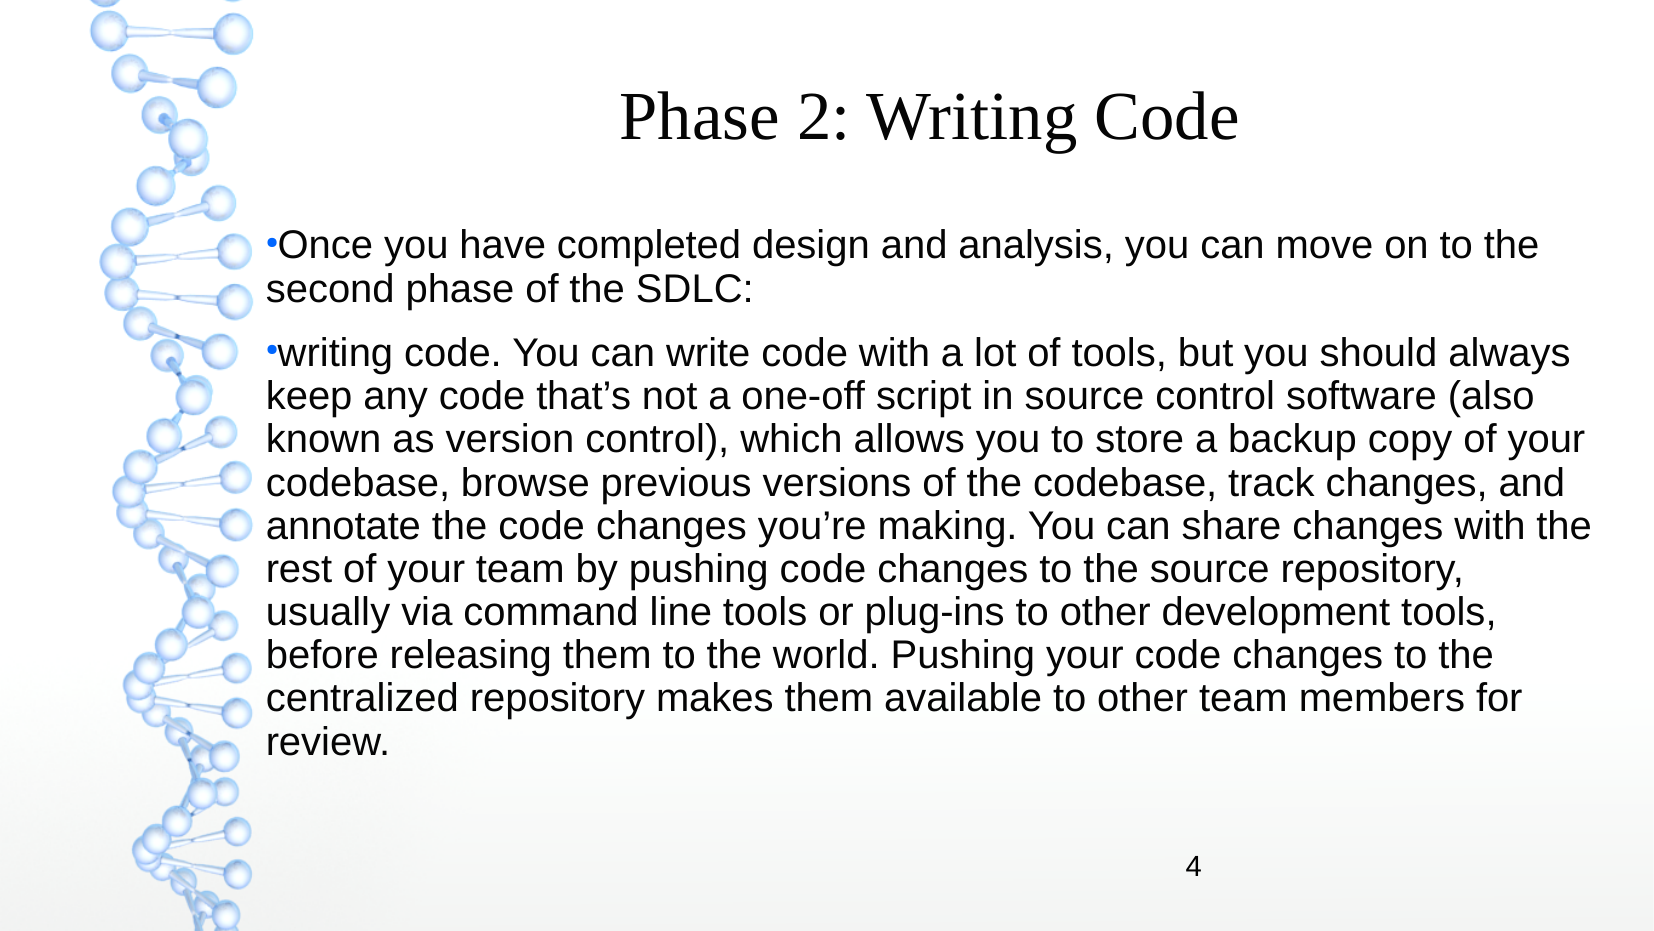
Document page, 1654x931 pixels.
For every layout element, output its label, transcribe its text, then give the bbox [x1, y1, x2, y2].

list Once you have completed design and analysis, you can move on to the second phase of the SDLC: writing code. You can write code with a lot of tools, but you should always keep any code that’s not a one-off script in source control software (also known as version control), which allows you to store a backup copy of your codebase, browse previous versions of the codebase, track changes, and annotate the code changes you’re making. You can share changes with the rest of your team by pushing code changes to the source repository, usually via command line tools or plug-ins to other development tools, before releasing them to the world. Pushing your code changes to the centralized repository makes them available to other team members for review. [265, 224, 1595, 764]
text_box [1185, 847, 1571, 912]
title Phase 2: Writing Code [265, 35, 1595, 189]
